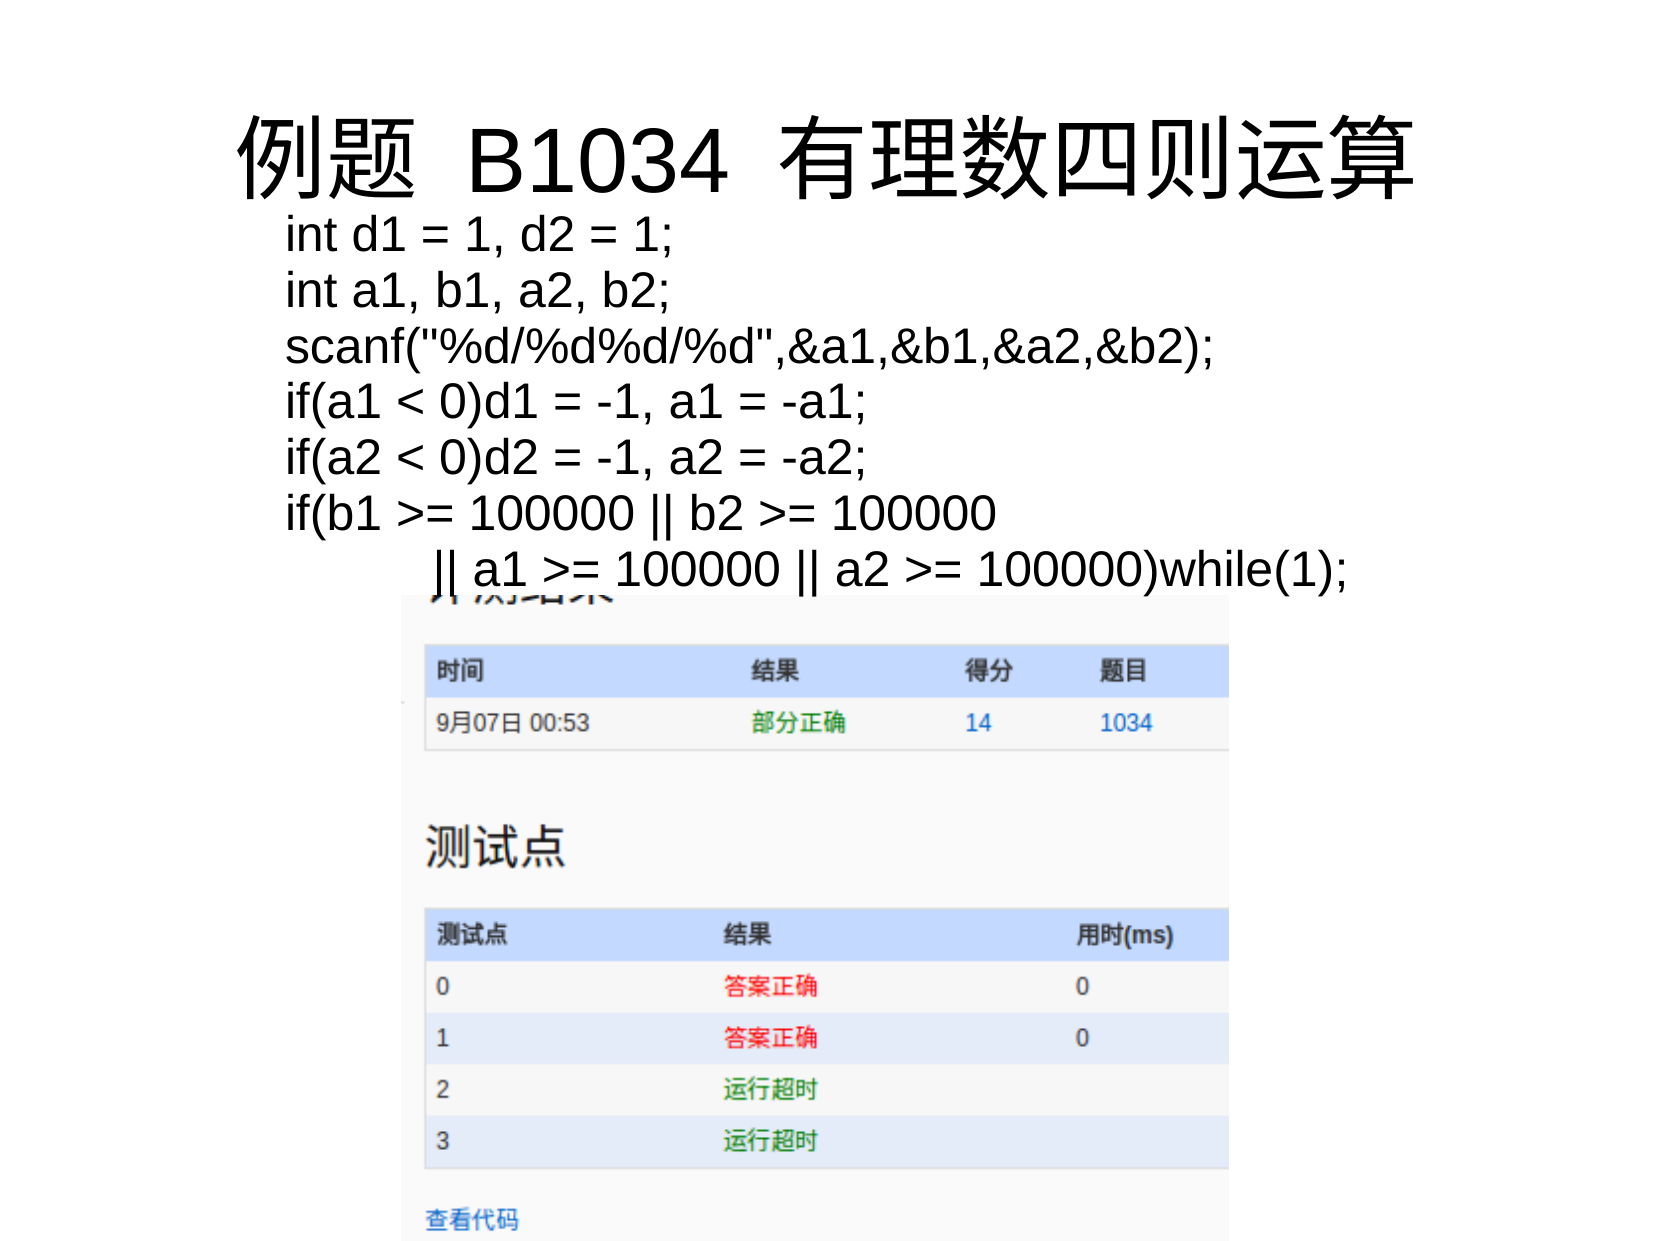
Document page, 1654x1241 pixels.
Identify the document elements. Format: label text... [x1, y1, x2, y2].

text_box int d1 = 1, d2 = 1; int a1, b1, a2, b2; scanf("%d/%d%d/%d",&a1,&b1,&a2,&b2); if(a1 < 0)d1 = -1, a1 = -a1; if(a2 < 0)d2 = -1, a2 = -a2; if(b1 >= 100000 || b2 >= 100000 || a1 >= 100000 || a2 >= 100000)while(1); [196, 199, 1548, 605]
picture [401, 605, 1229, 1241]
title 例题 B1034 有理数四则运算 [82, 49, 1571, 257]
